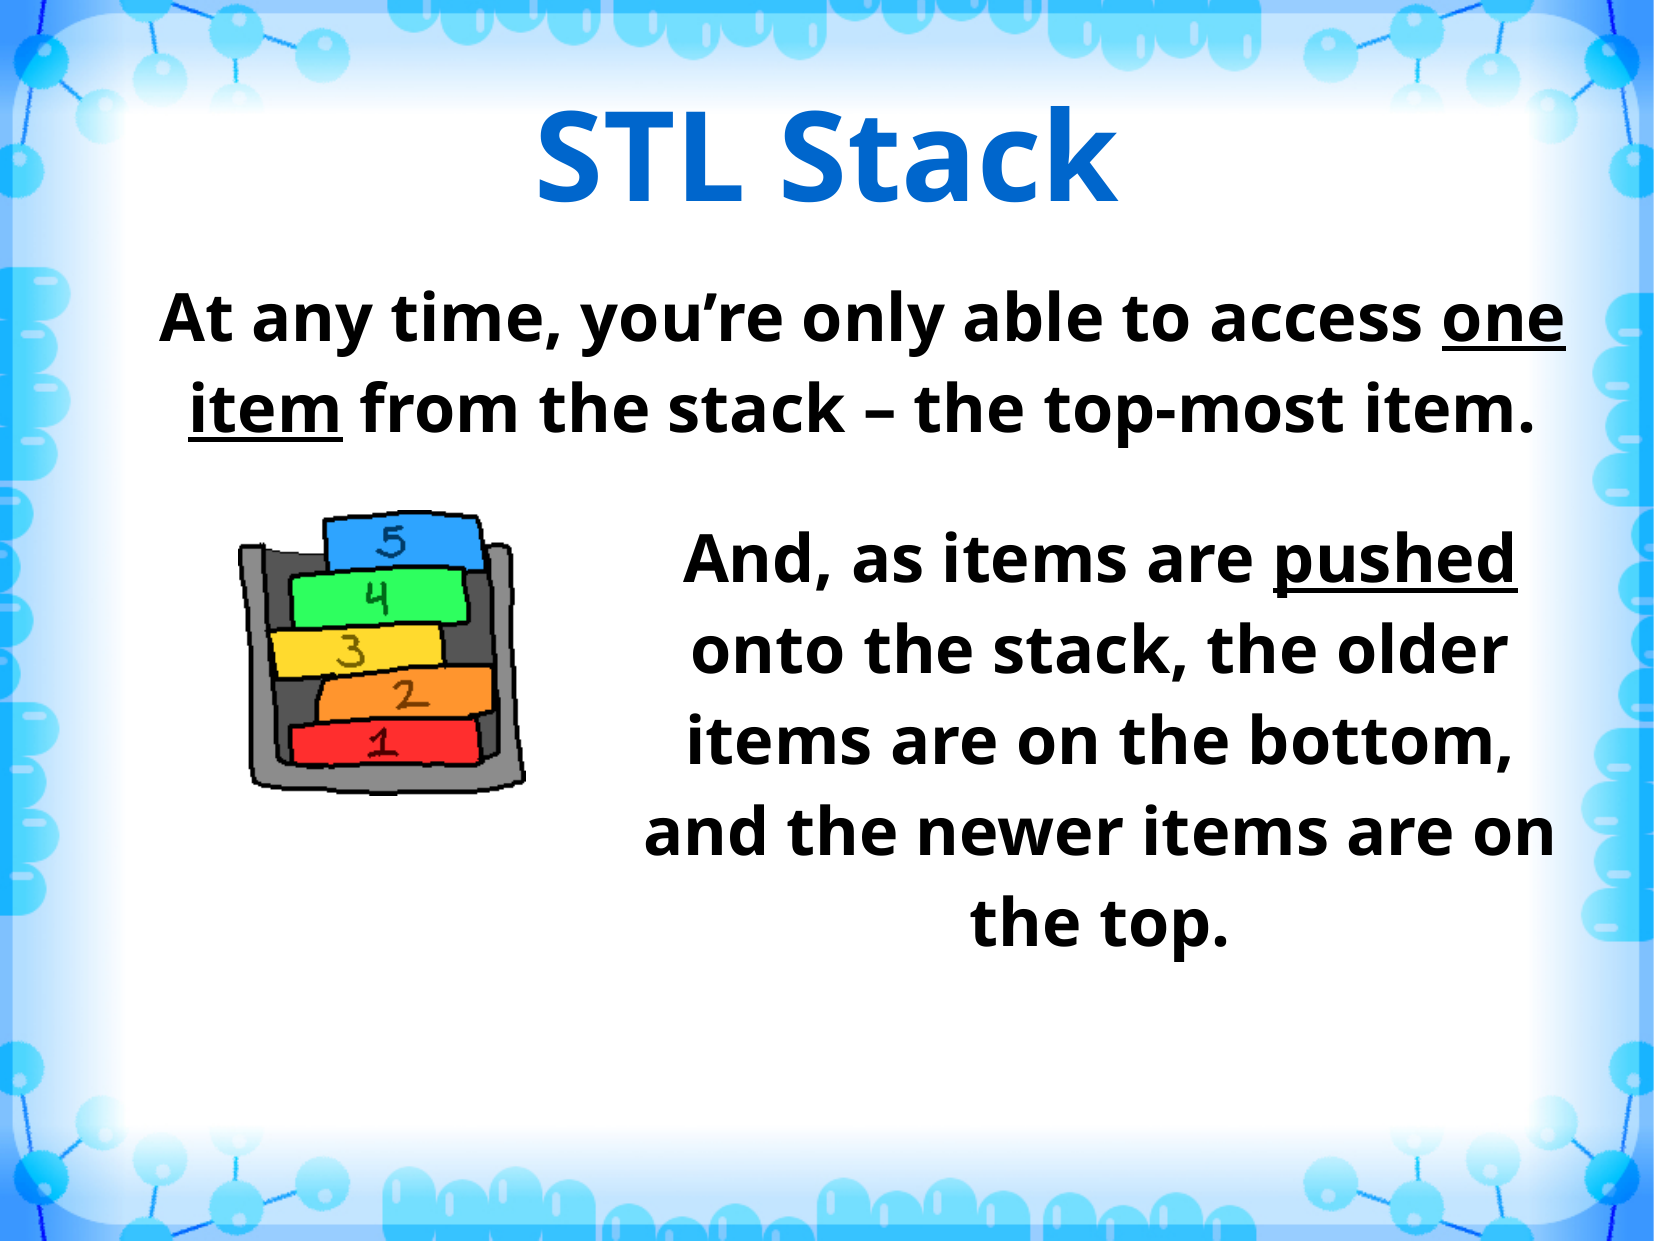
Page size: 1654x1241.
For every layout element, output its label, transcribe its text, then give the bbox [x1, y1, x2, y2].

title STL Stack [82, 49, 1571, 257]
text_box And, as items are pushed onto the stack, the older items are on the bottom, and the newer items are on the top. [619, 511, 1582, 1054]
text_box At any time, you’re only able to access one item from the stack – the top-most item. [135, 270, 1591, 447]
picture [0, 0, 1654, 1241]
